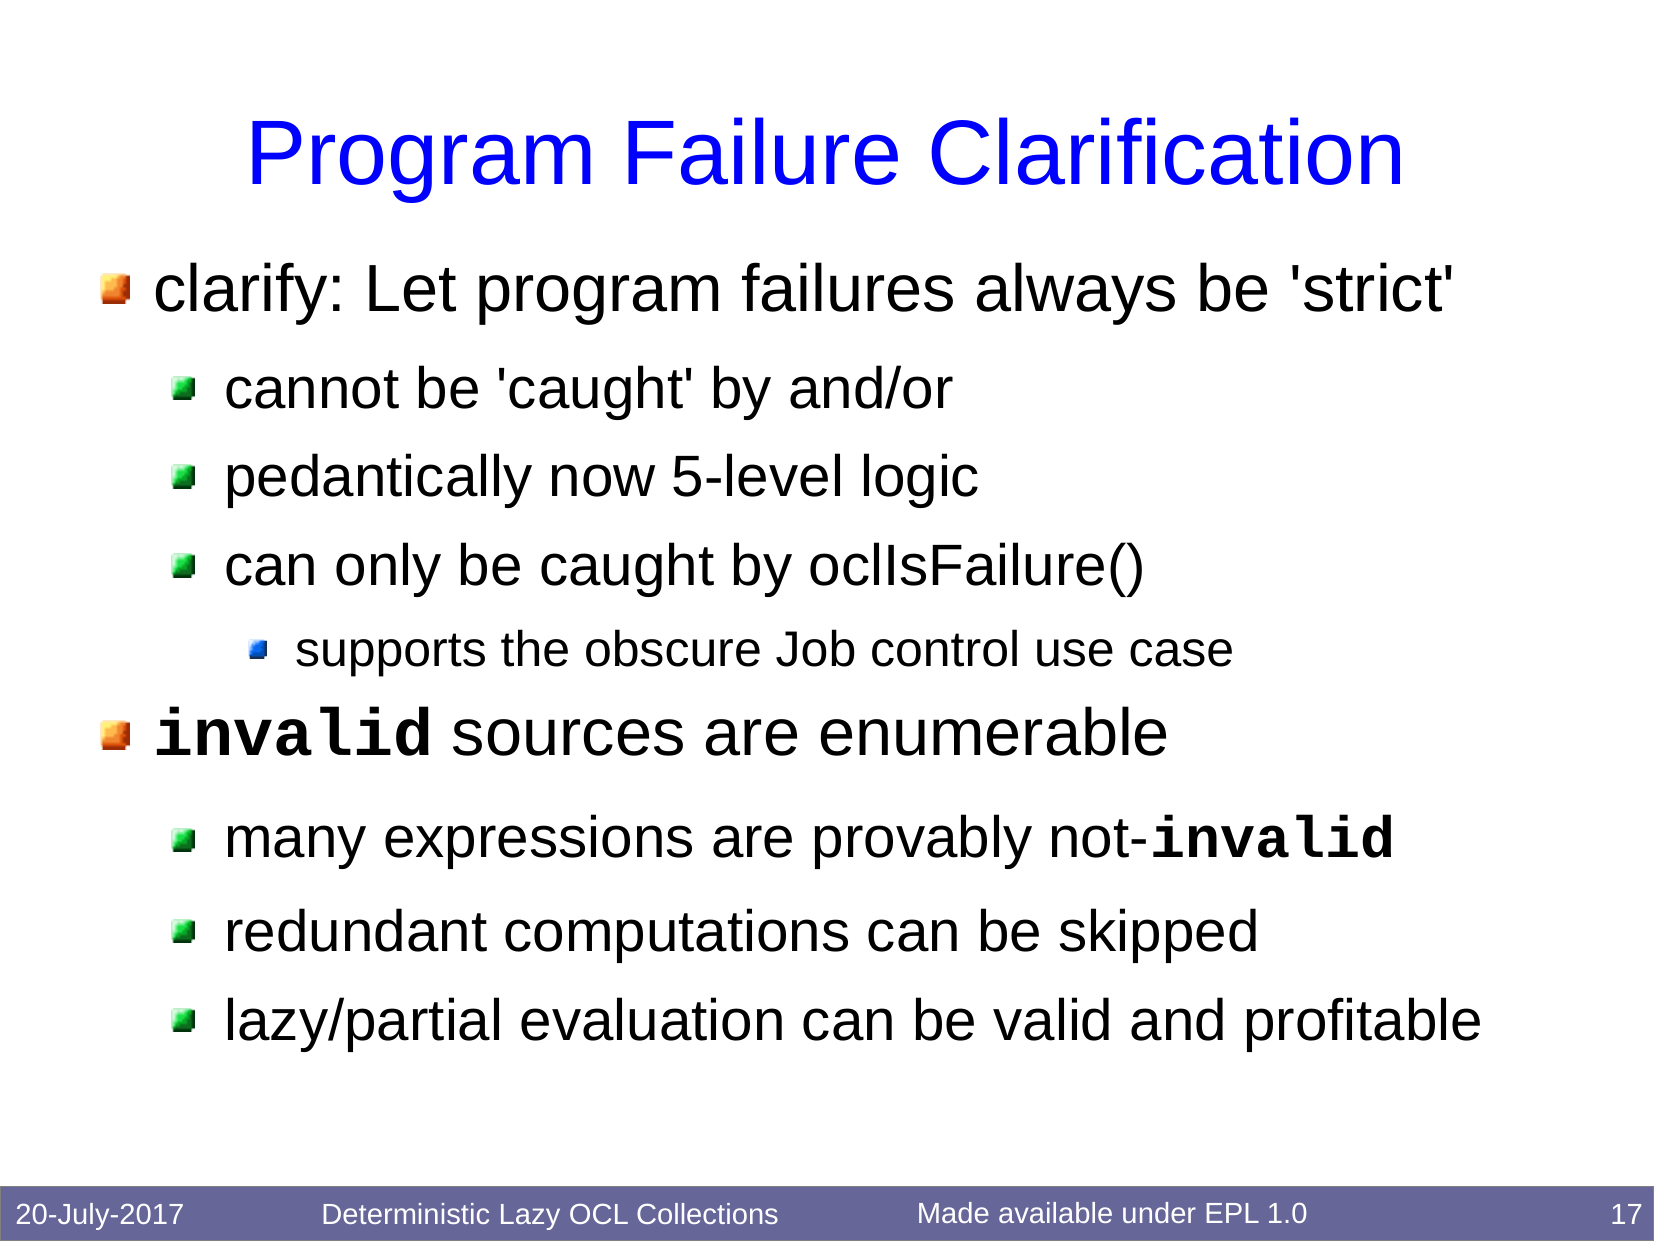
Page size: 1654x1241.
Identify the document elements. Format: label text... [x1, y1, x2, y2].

title Program Failure Clarification [82, 49, 1571, 251]
list clarify: Let program failures always be 'strict' cannot be 'caught' by and/or pedantically now 5-level logic can only be caught by oclIsFailure() supports the obscure Job control use case invalid sources are enumerable many expressions are provably not-invalid redundant computations can be skipped lazy/partial evaluation can be valid and profitable [82, 251, 1571, 1070]
